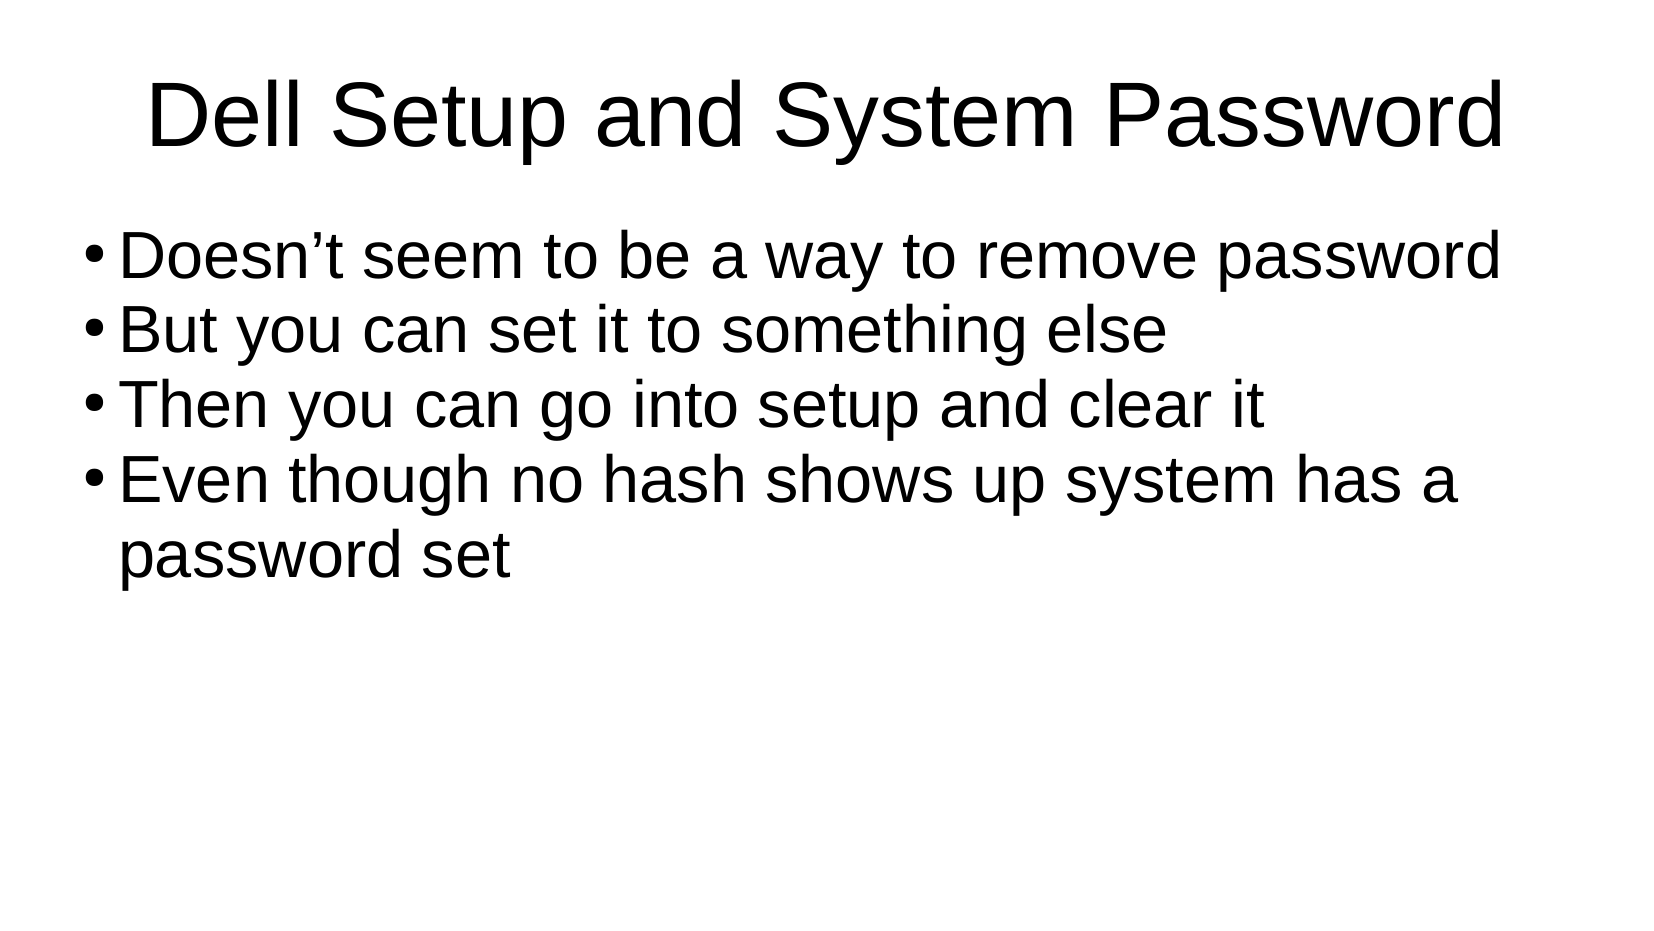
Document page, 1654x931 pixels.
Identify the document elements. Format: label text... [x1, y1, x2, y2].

subtitle Doesn’t seem to be a way to remove password But you can set it to something else Then you can go into setup and clear it Even though no hash shows up system has a password set [82, 217, 1571, 758]
title Dell Setup and System Password [82, 37, 1571, 193]
